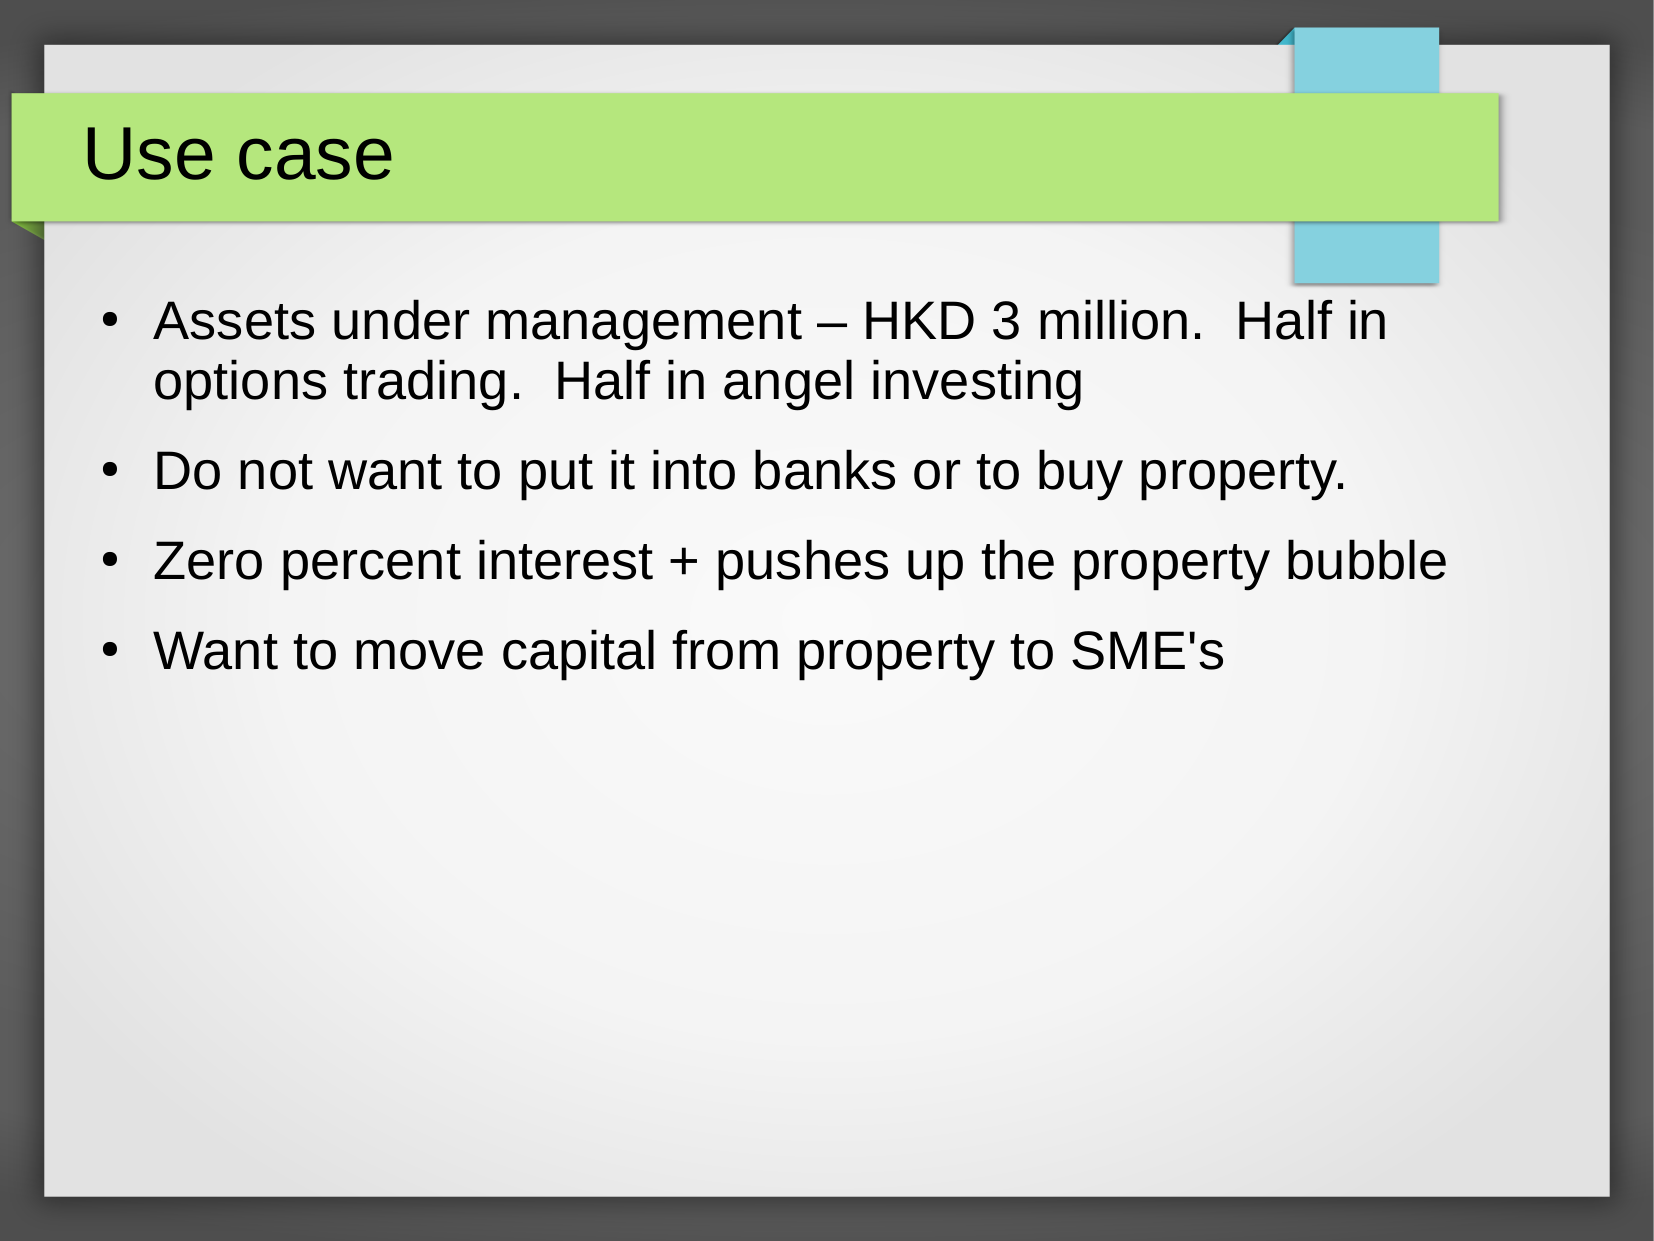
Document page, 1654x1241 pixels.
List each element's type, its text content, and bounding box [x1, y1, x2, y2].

picture [0, 0, 1654, 1241]
title Use case [82, 94, 1264, 213]
list Assets under management – HKD 3 million. Half in options trading. Half in angel investing Do not want to put it into banks or to buy property. Zero percent interest + pushes up the property bubble Want to move capital from property to SME's [82, 290, 1571, 1010]
